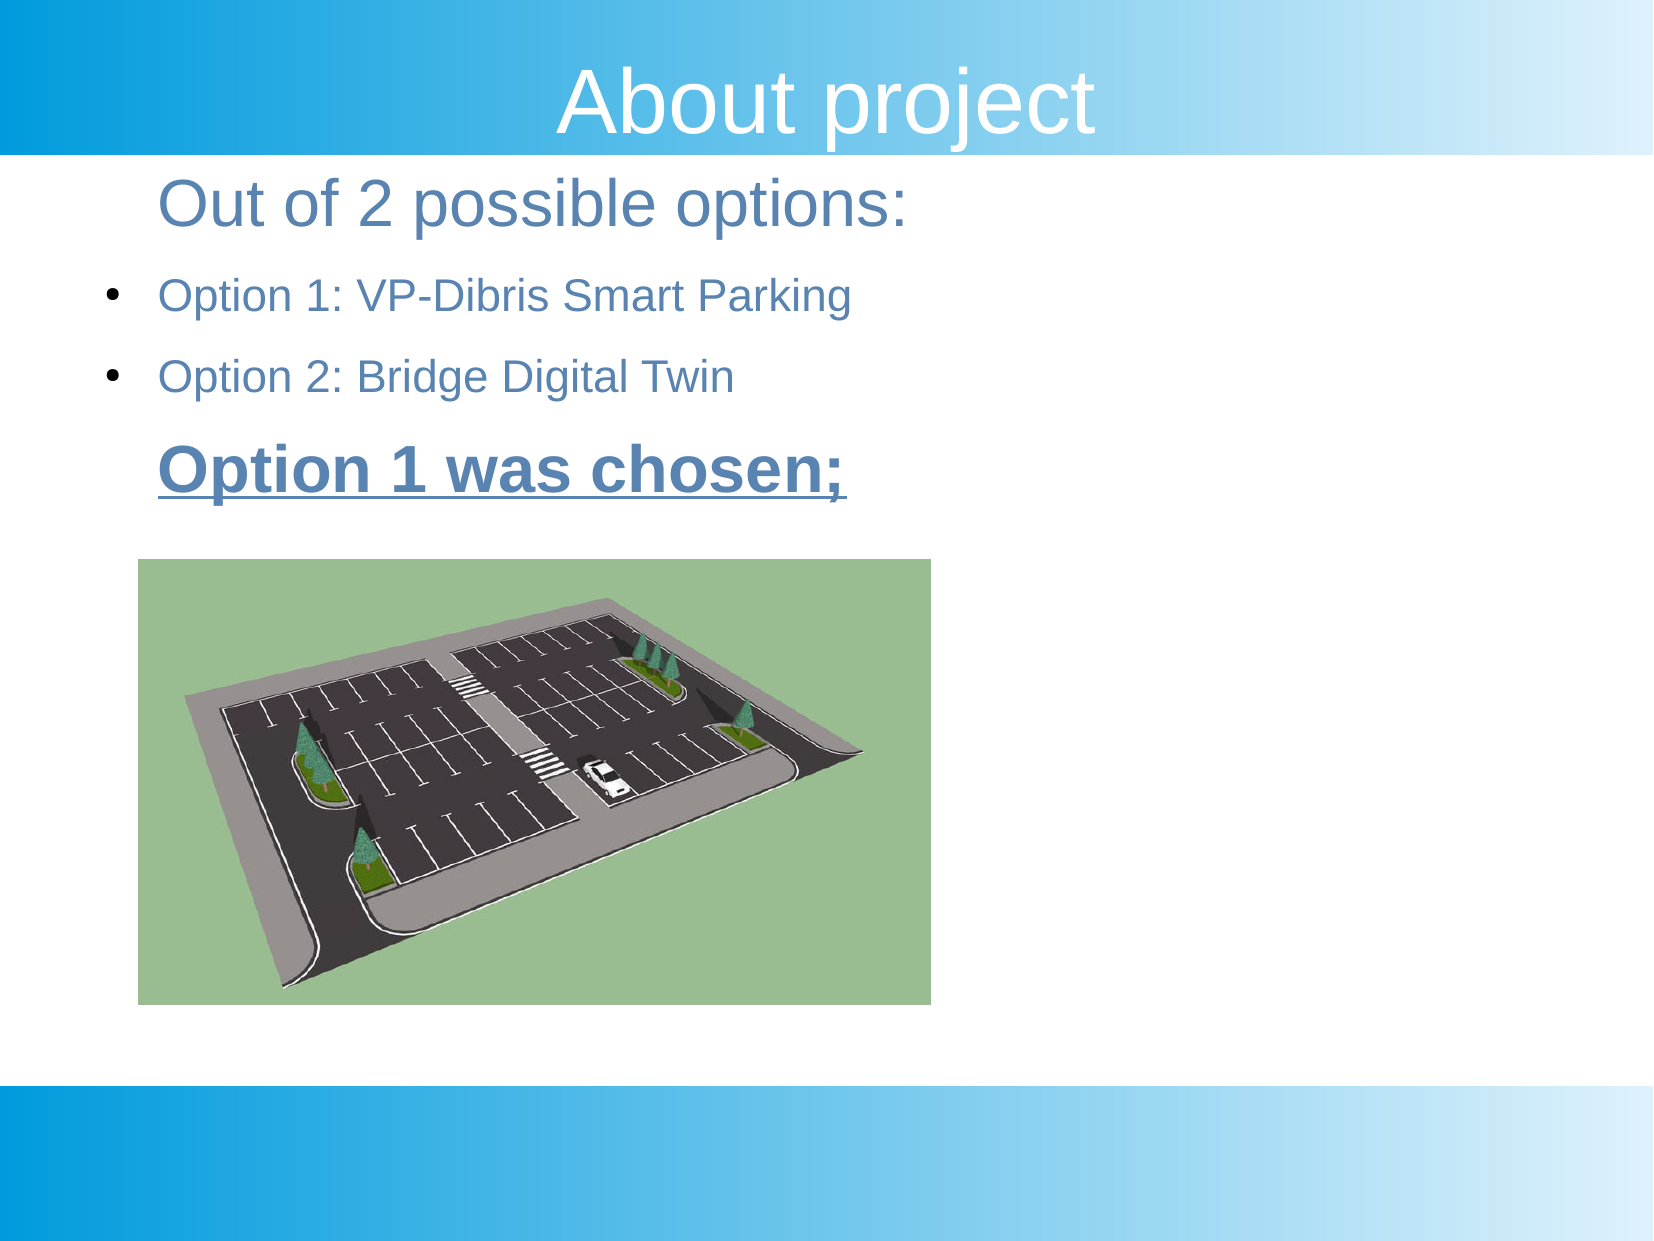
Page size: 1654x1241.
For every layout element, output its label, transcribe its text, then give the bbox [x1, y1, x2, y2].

list Out of 2 possible options: Option 1: VP-Dibris Smart Parking Option 2: Bridge Digital Twin Option 1 was chosen; [86, 165, 1576, 676]
picture [138, 559, 931, 1006]
title About project [82, 49, 1571, 155]
